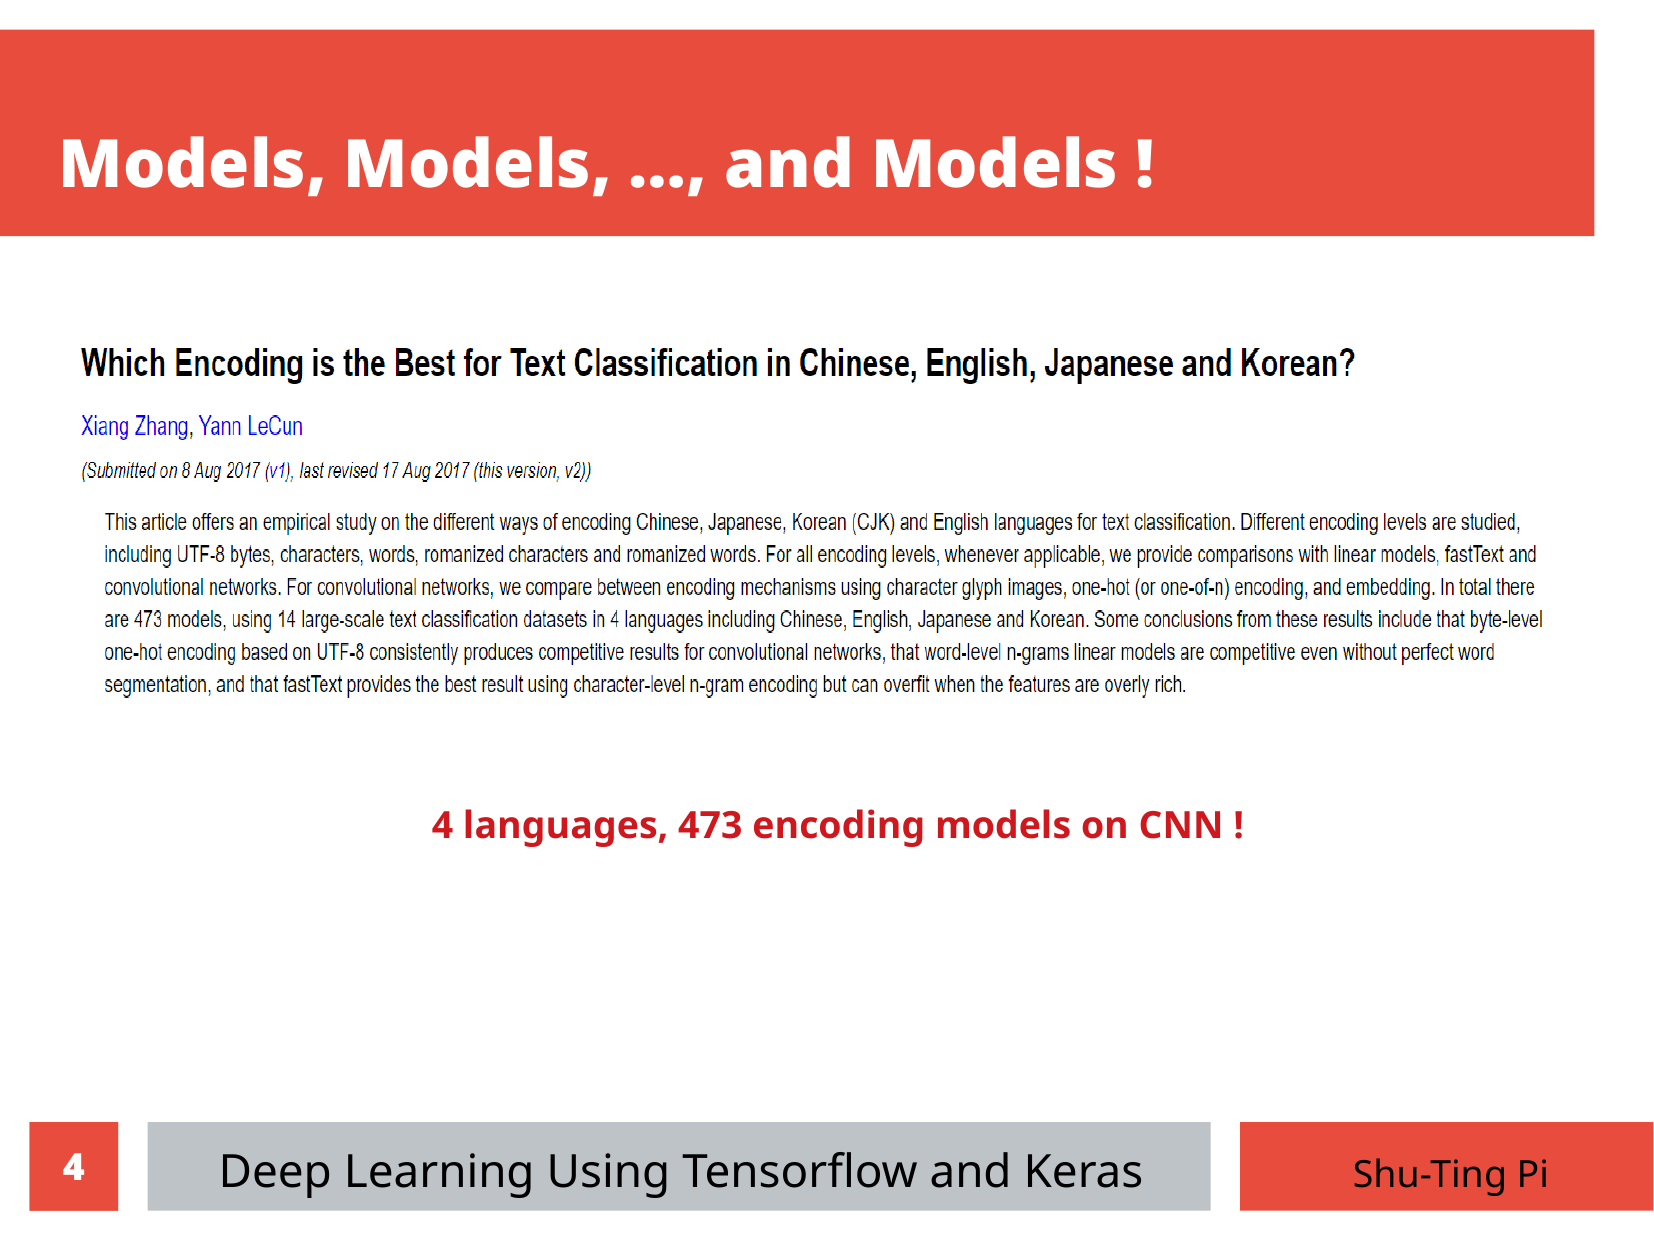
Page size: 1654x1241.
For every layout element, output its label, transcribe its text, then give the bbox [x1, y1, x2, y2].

text_box Deep Learning Using Tensorflow and Keras [204, 1130, 1212, 1217]
picture [69, 330, 1565, 728]
text_box Shu-Ting Pi [1338, 1140, 1573, 1203]
text_box 4 languages, 473 encoding models on CNN ! [417, 790, 1158, 853]
title Models, Models, …, and Models ! [59, 59, 1595, 207]
